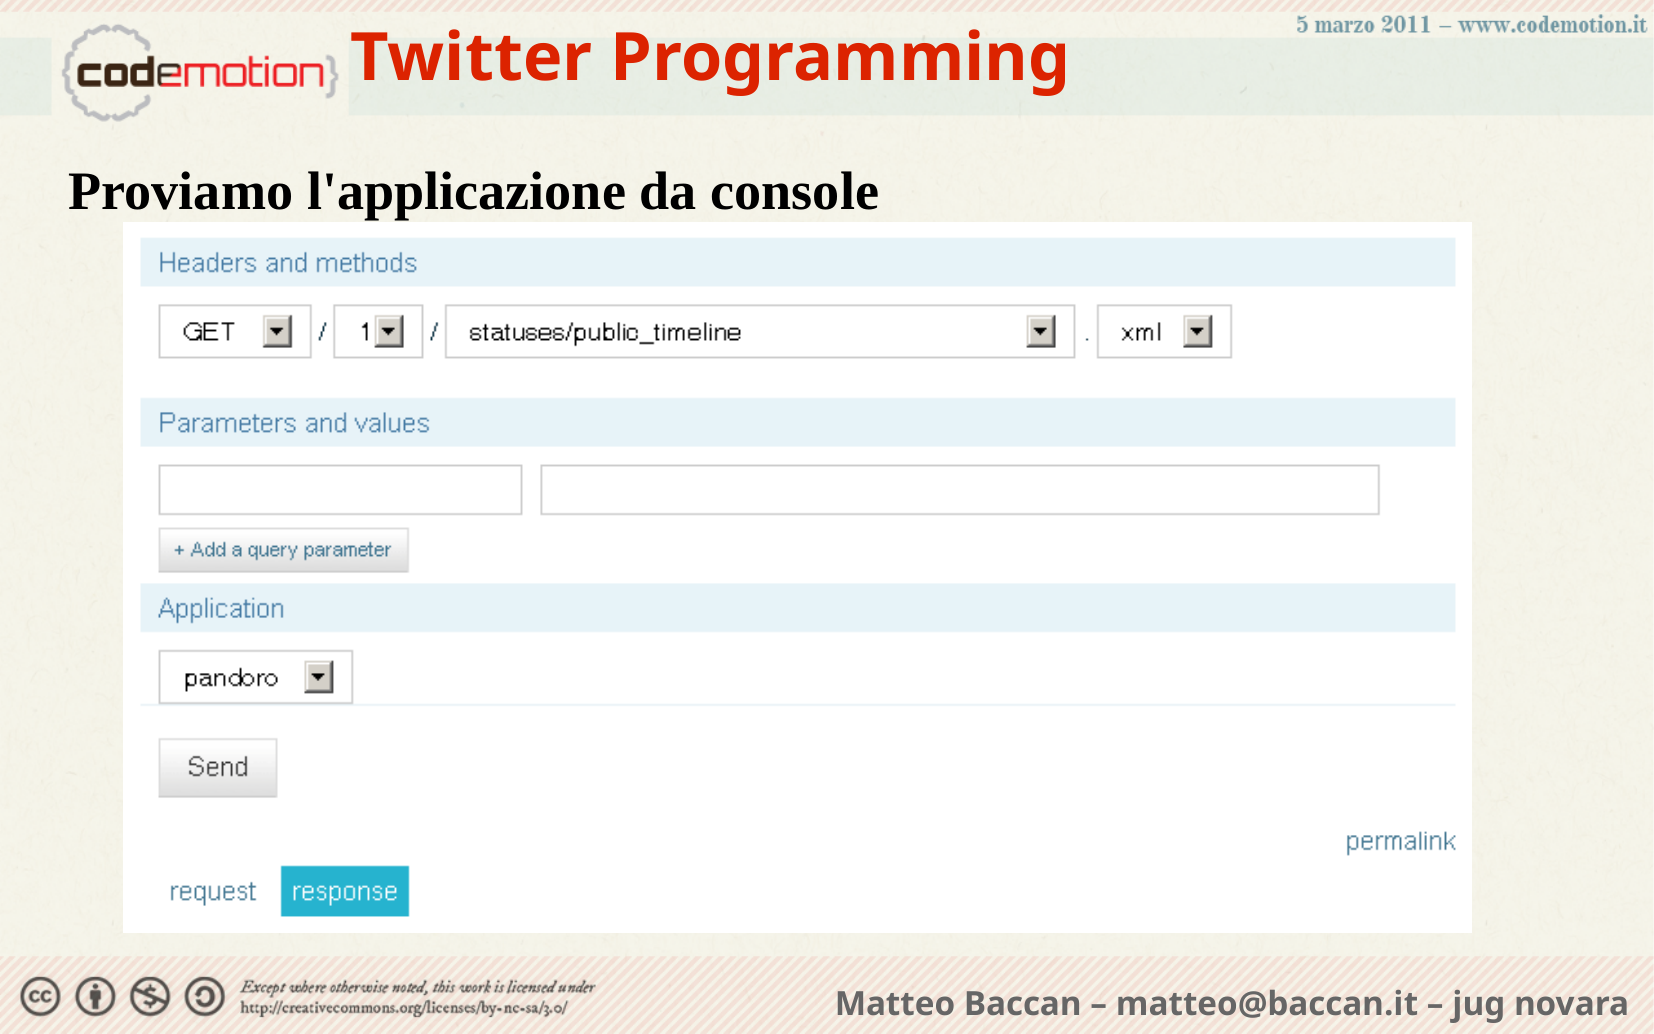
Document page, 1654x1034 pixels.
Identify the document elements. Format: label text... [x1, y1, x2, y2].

title Twitter Programming [350, 5, 1609, 103]
picture [0, 0, 1654, 1034]
text_box Proviamo l'applicazione da console [53, 154, 1609, 784]
